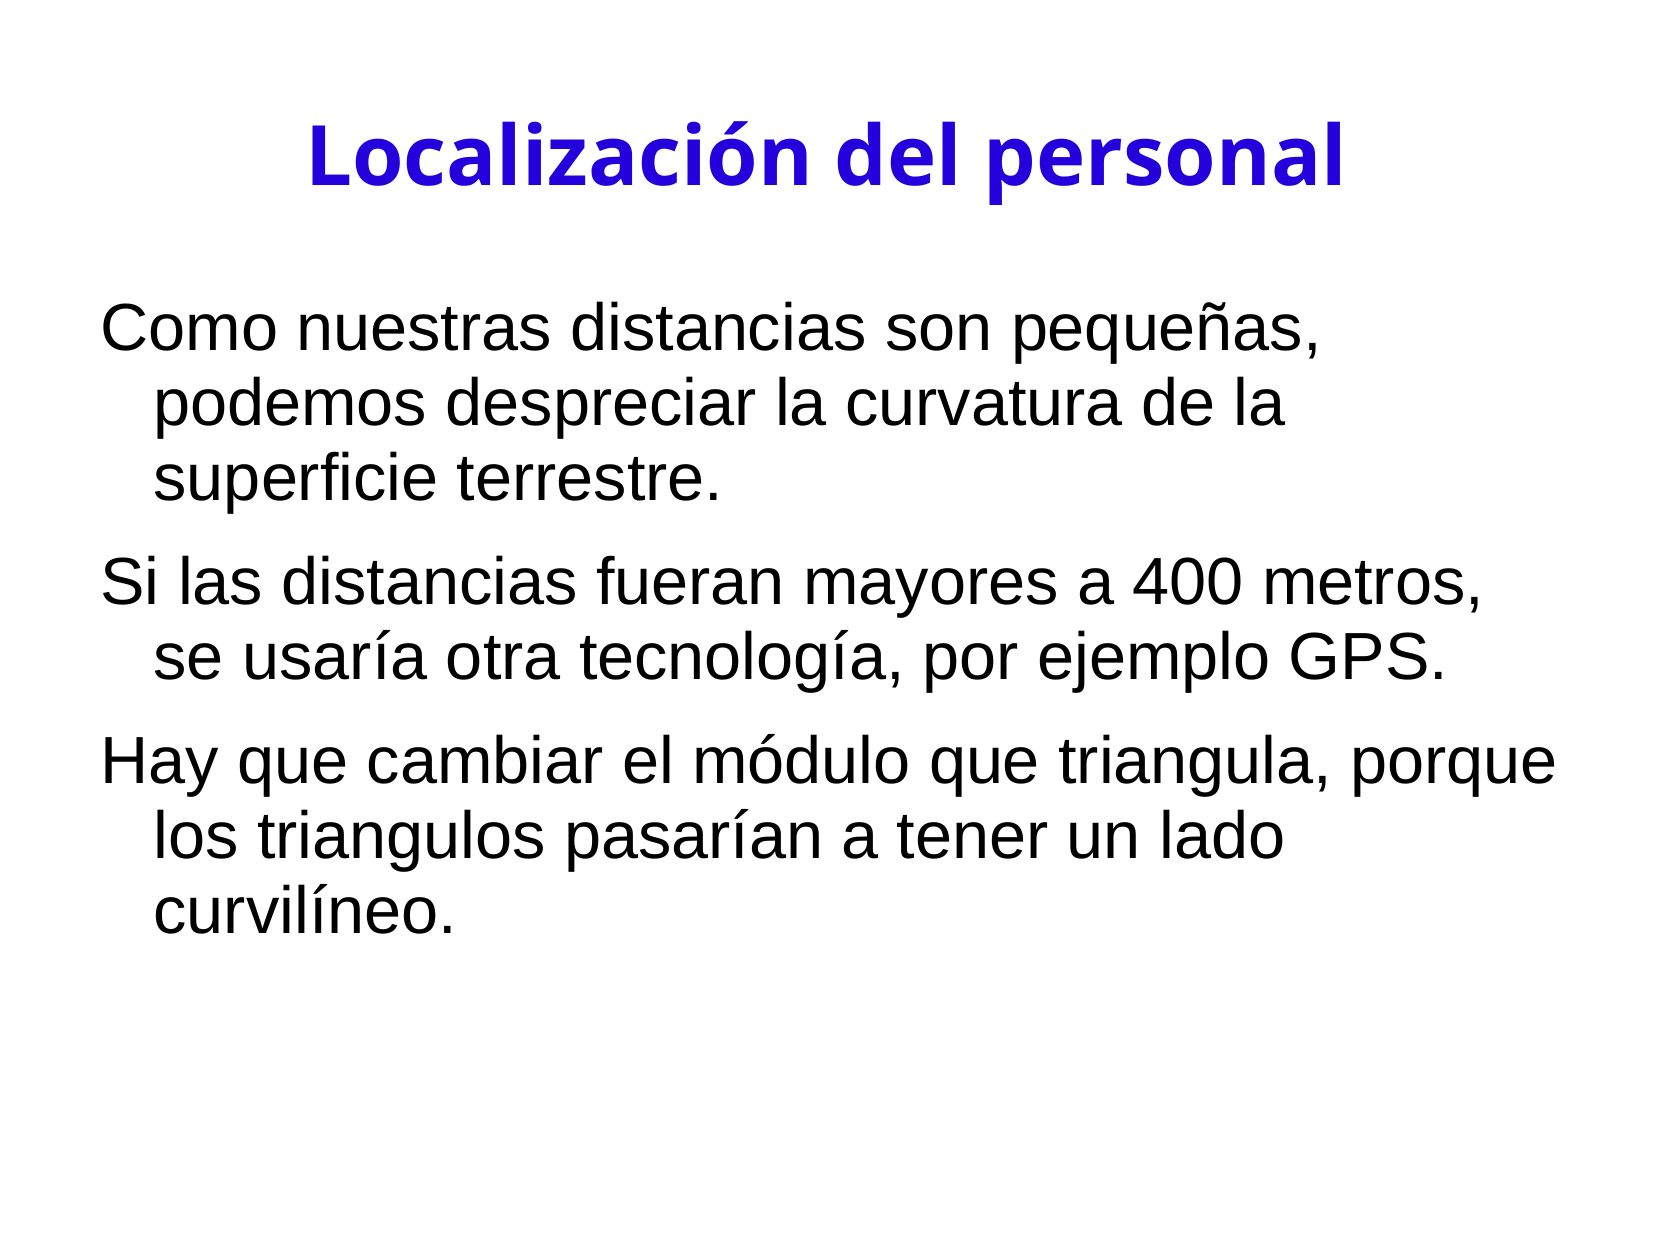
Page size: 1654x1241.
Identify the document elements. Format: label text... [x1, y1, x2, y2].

title Localización del personal [82, 49, 1571, 257]
list Como nuestras distancias son pequeñas, podemos despreciar la curvatura de la superficie terrestre. Si las distancias fueran mayores a 400 metros, se usaría otra tecnología, por ejemplo GPS. Hay que cambiar el módulo que triangula, porque los triangulos pasarían a tener un lado curvilíneo. [82, 290, 1571, 1144]
